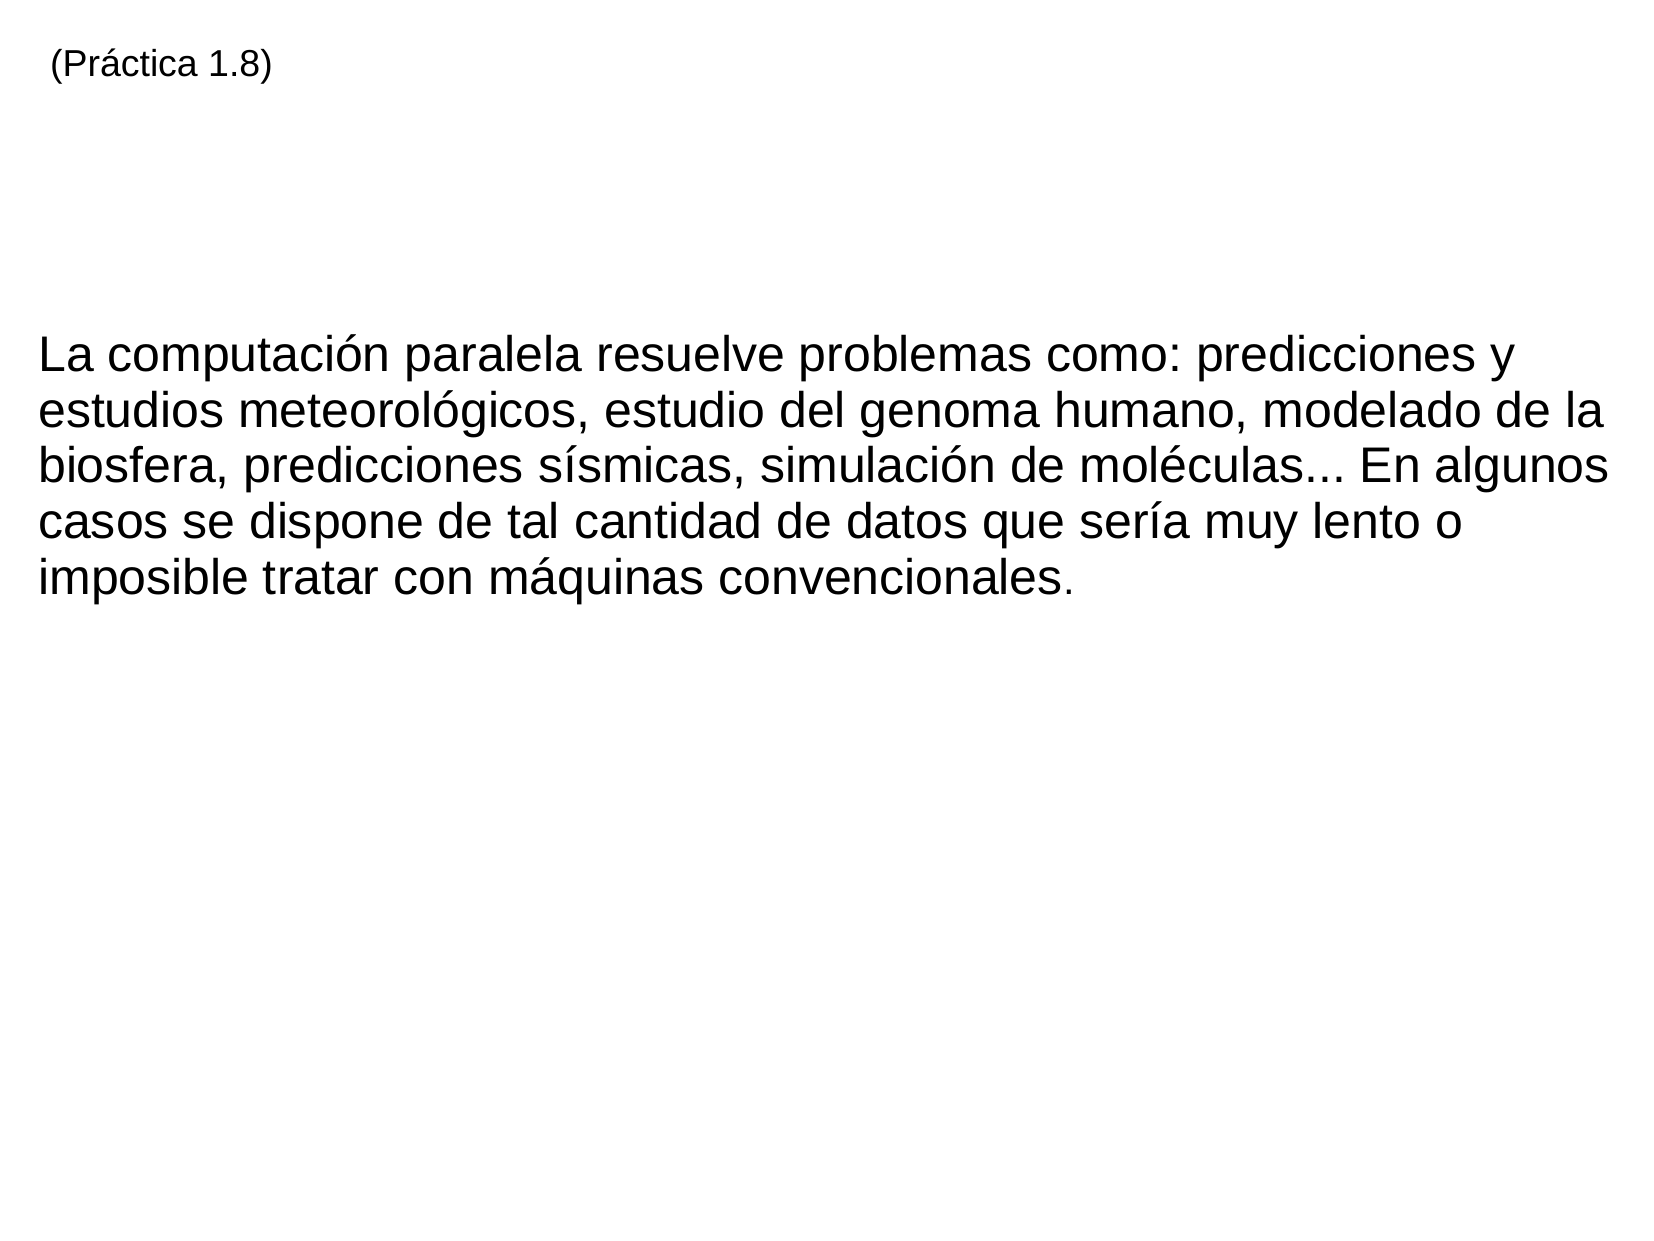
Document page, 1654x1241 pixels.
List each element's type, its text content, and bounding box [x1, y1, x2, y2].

text_box (Práctica 1.8) [35, 35, 308, 93]
text_box La computación paralela resuelve problemas como: predicciones y estudios meteorológicos, estudio del genoma humano, modelado de la biosfera, predicciones sísmicas, simulación de moléculas... En algunos casos se dispone de tal cantidad de datos que sería muy lento o imposible tratar con máquinas convencionales. [23, 318, 1630, 756]
